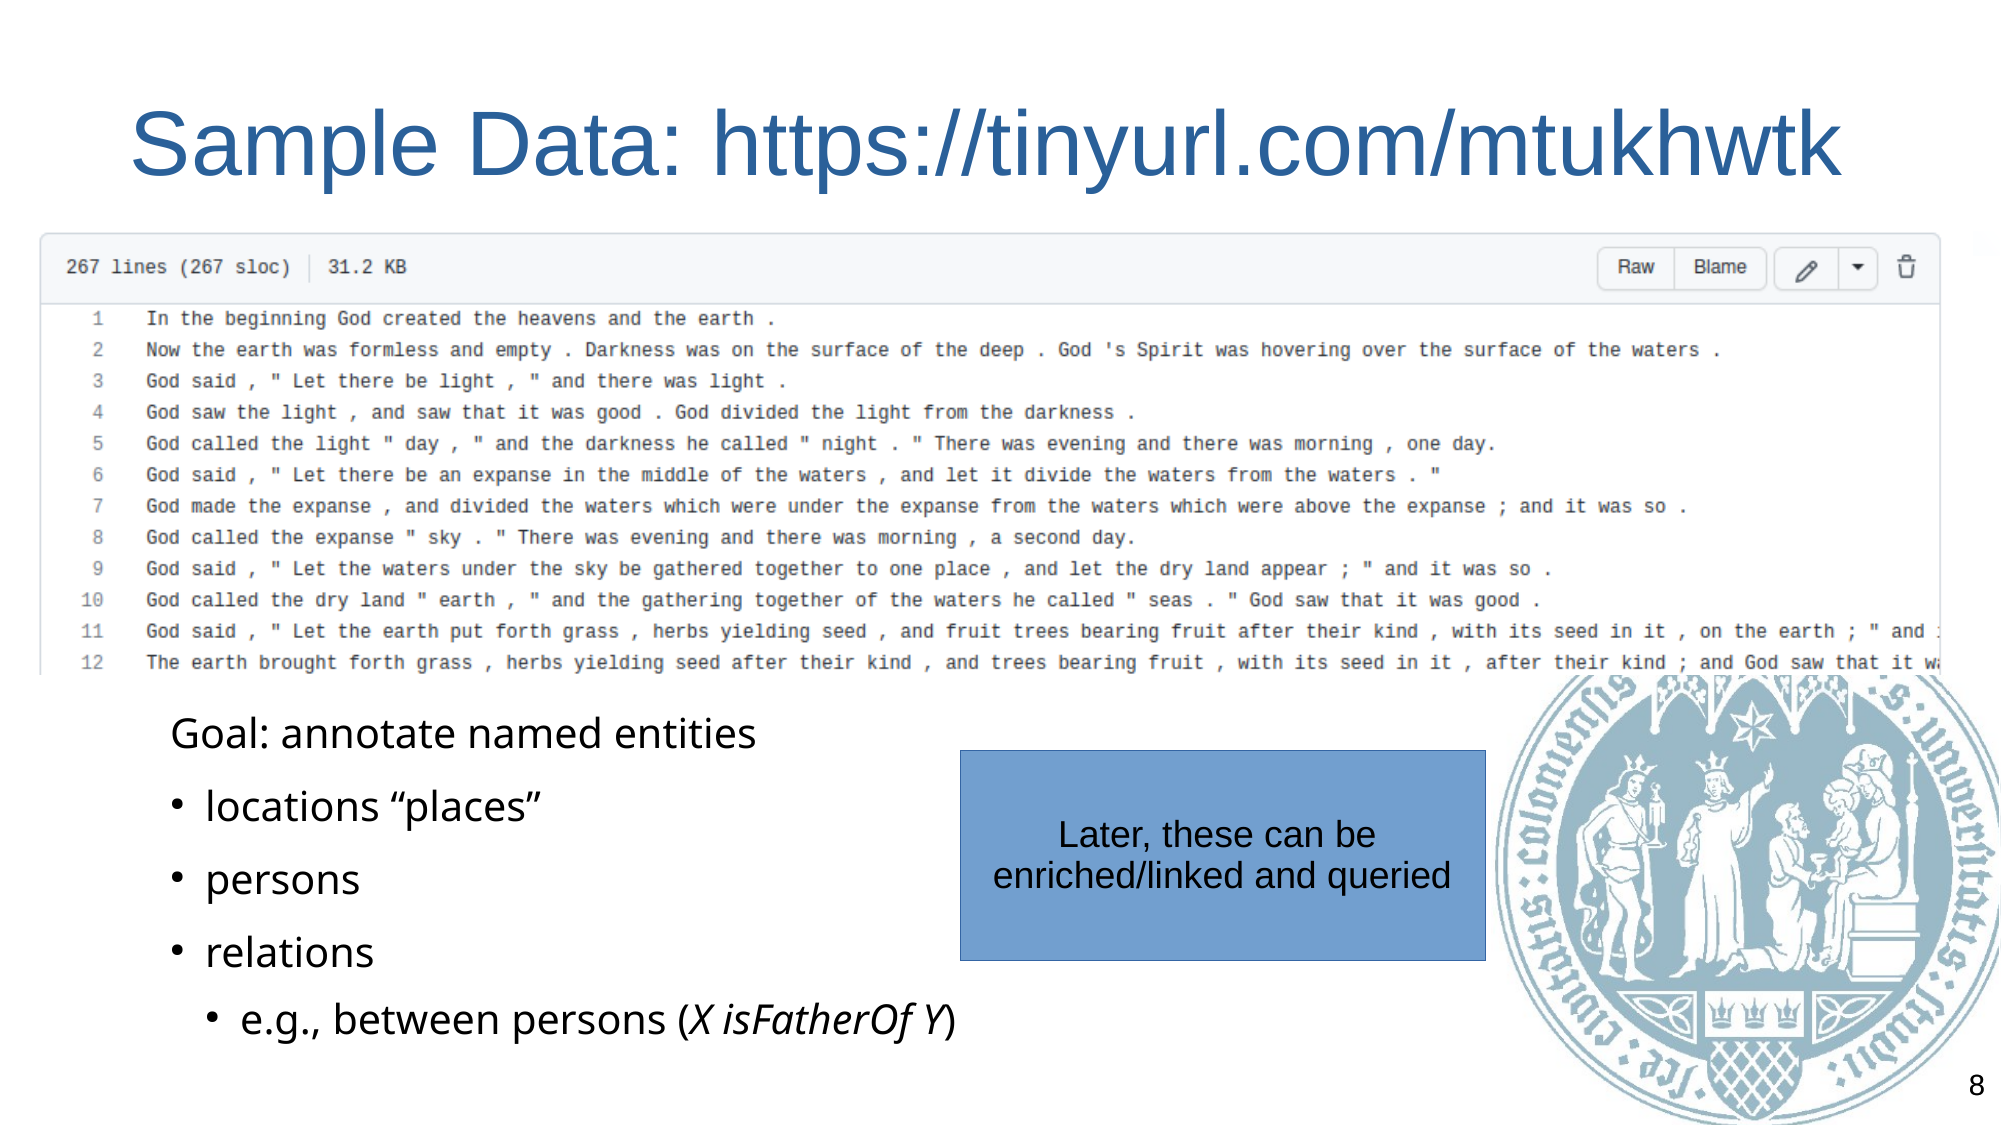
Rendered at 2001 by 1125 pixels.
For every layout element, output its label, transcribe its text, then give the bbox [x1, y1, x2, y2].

list Goal: annotate named entities locations “places” persons relations e.g., between persons (X isFatherOf Y) [120, 705, 1516, 1054]
text_box Later, these can be enriched/linked and queried [960, 750, 1486, 961]
picture [32, 222, 1974, 676]
title Sample Data: https://tinyurl.com/mtukhwtk [99, 45, 1900, 222]
